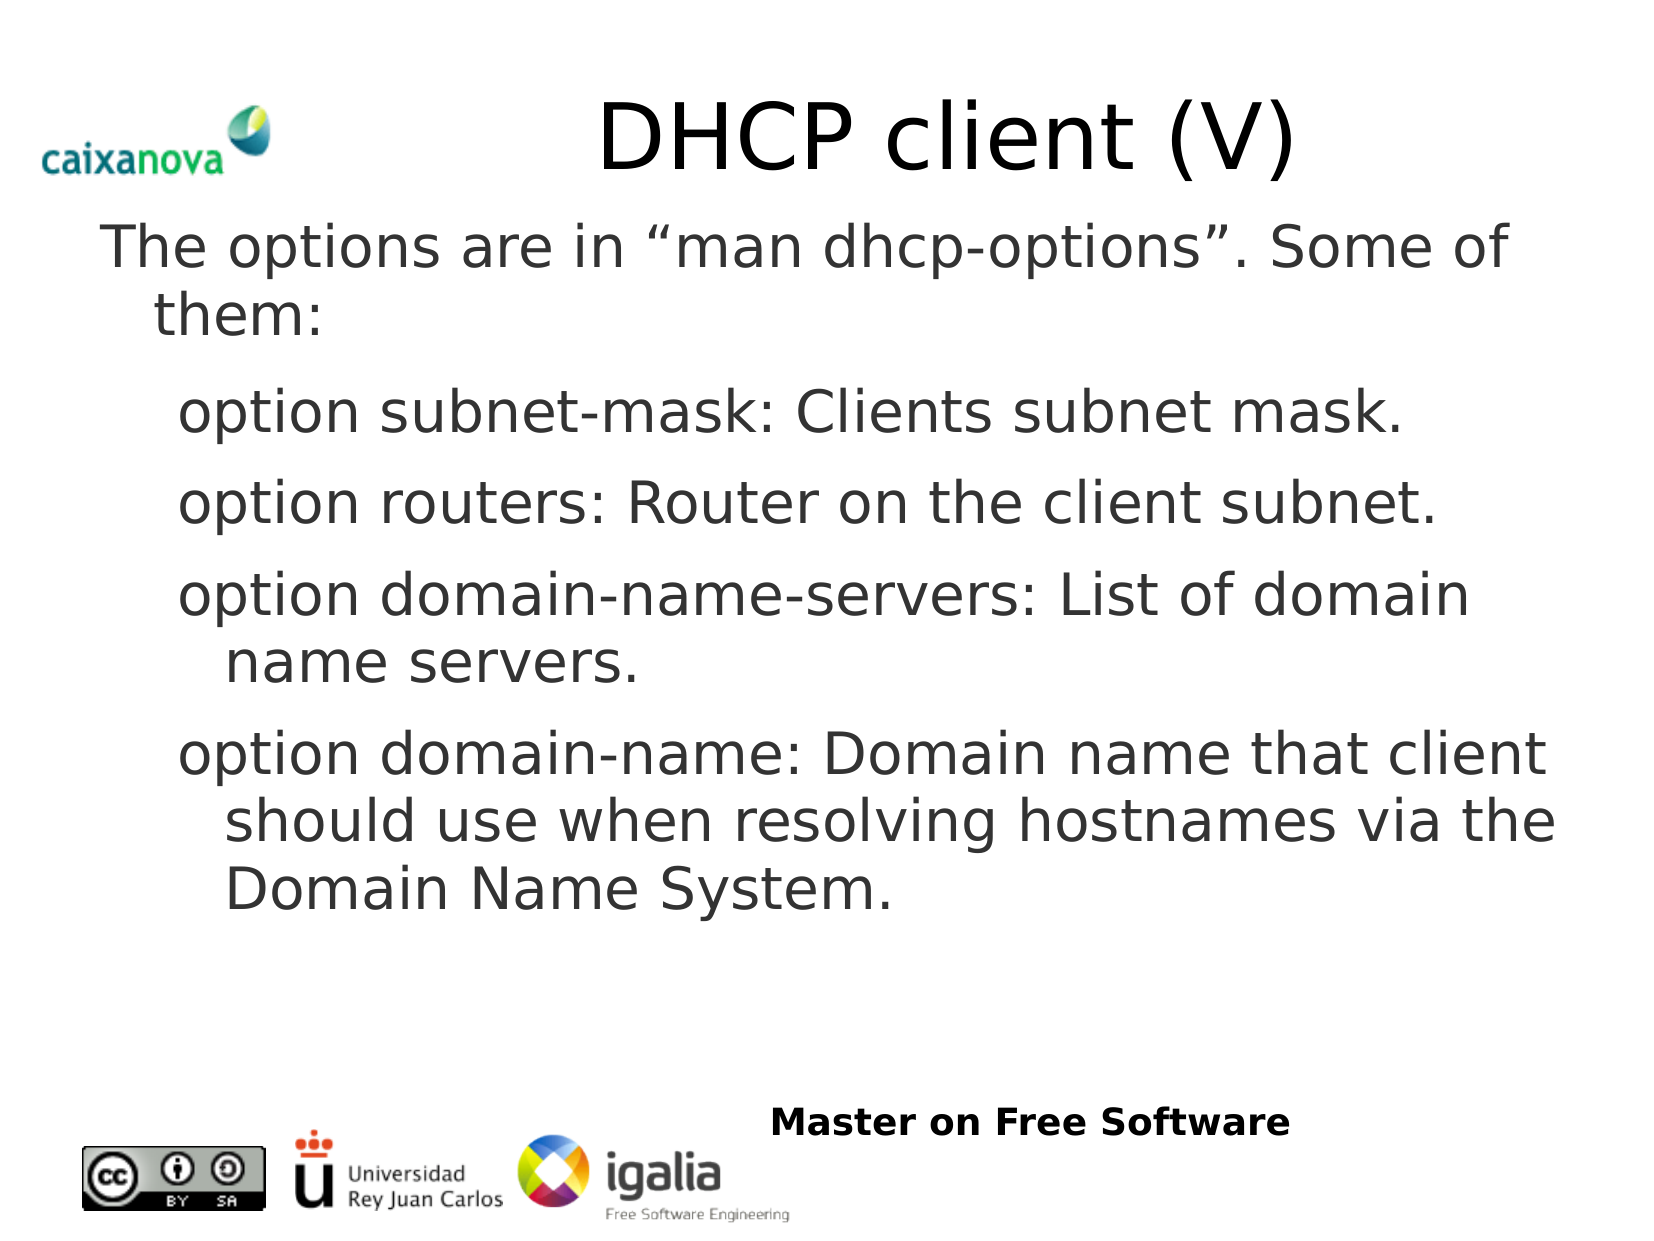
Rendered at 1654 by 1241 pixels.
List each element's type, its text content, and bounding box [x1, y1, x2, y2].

list The options are in “man dhcp-options”. Some of them: option subnet-mask: Clients subnet mask. option routers: Router on the client subnet. option domain-name-servers: List of domain name servers. option domain-name: Domain name that client should use when resolving hostnames via the Domain Name System. [82, 213, 1571, 1016]
title DHCP client (V) [295, 38, 1601, 237]
picture [295, 1121, 811, 1235]
picture [29, 73, 284, 207]
picture [82, 1146, 266, 1211]
